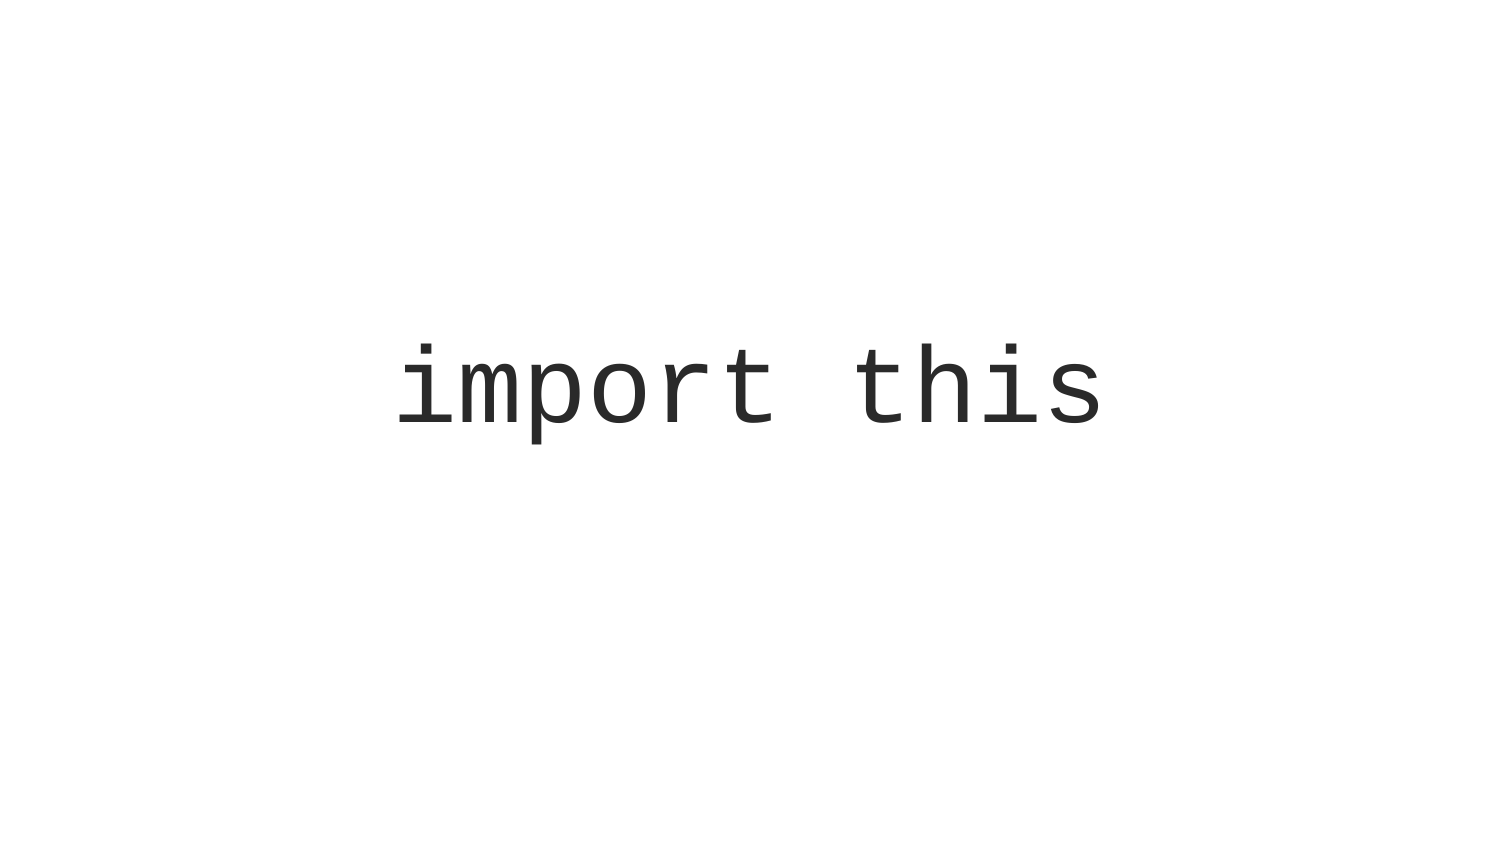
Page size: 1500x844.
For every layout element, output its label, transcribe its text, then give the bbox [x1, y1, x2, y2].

title import this [51, 122, 1449, 459]
